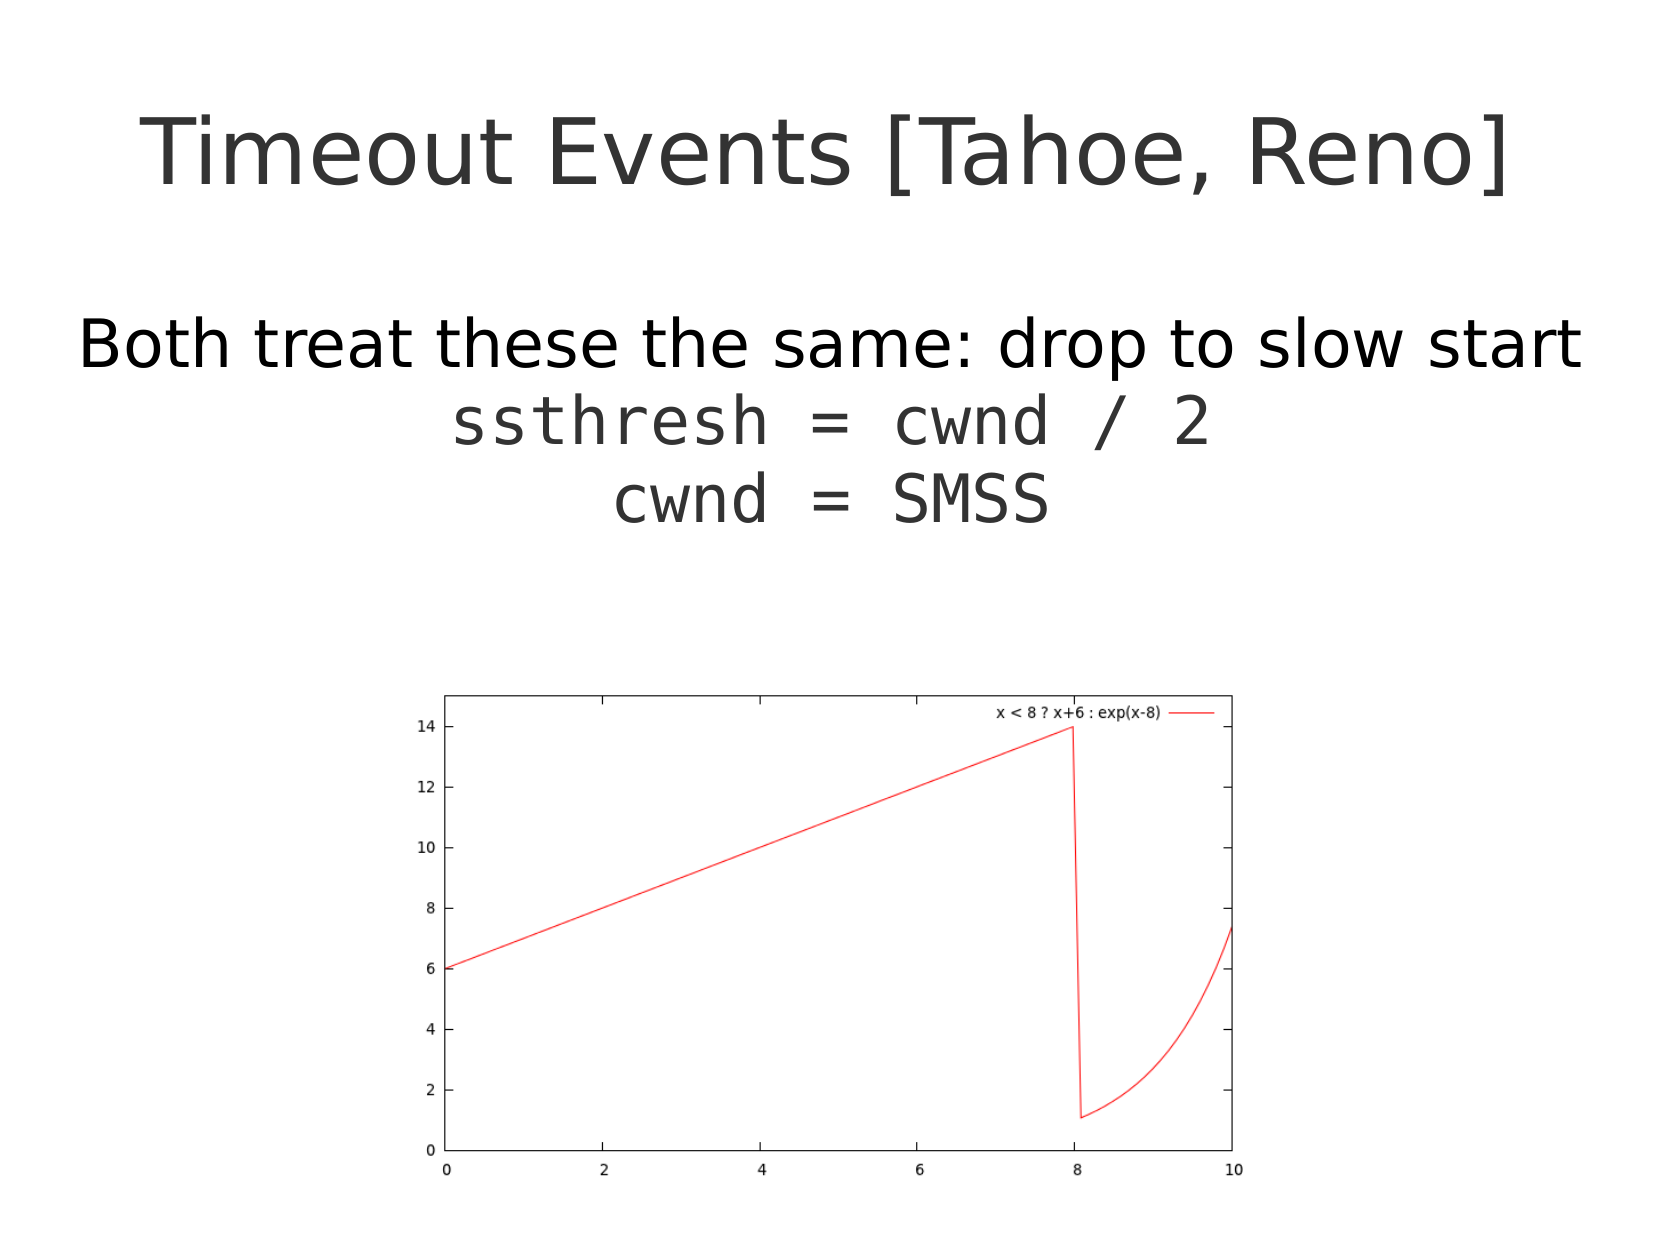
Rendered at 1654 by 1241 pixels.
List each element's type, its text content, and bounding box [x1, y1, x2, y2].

picture [394, 832, 1259, 1189]
subtitle Both treat these the same: drop to slow start ssthresh = cwnd / 2 cwnd = SMSS [37, 12, 1626, 832]
